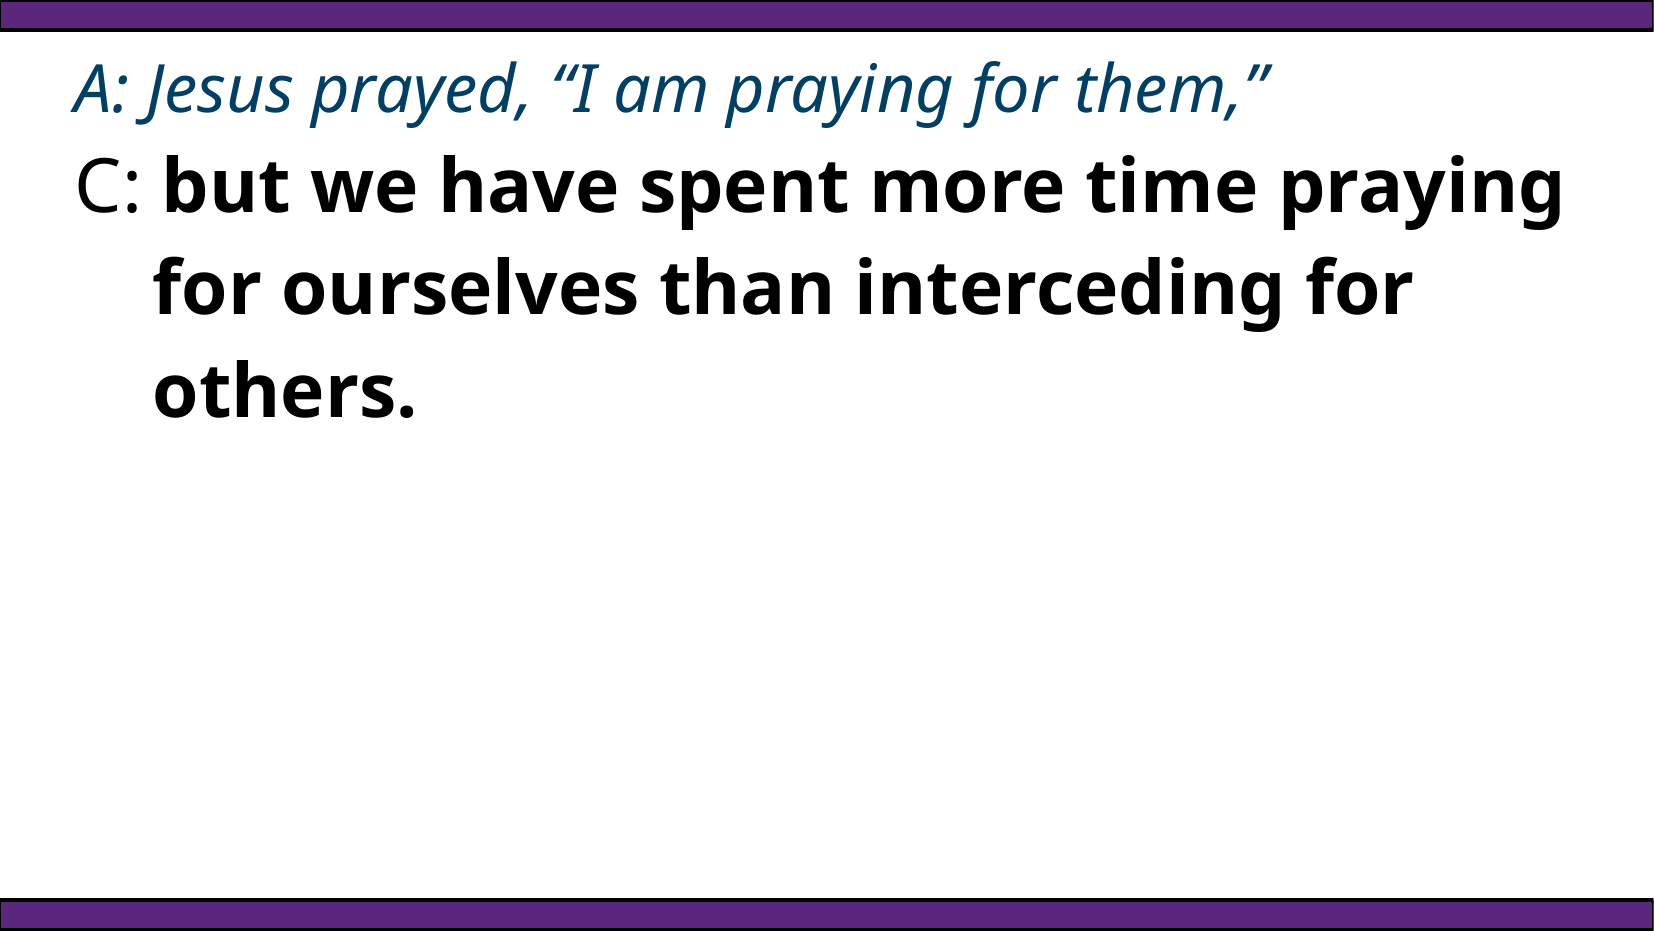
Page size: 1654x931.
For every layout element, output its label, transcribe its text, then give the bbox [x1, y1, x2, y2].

text_box A: Jesus prayed, “I am praying for them,” C: but we have spent more time praying for ourselves than interceding for others. [60, 34, 1606, 438]
text_box [0, 900, 1654, 931]
text_box [0, 0, 1654, 31]
picture [0, 31, 1654, 900]
